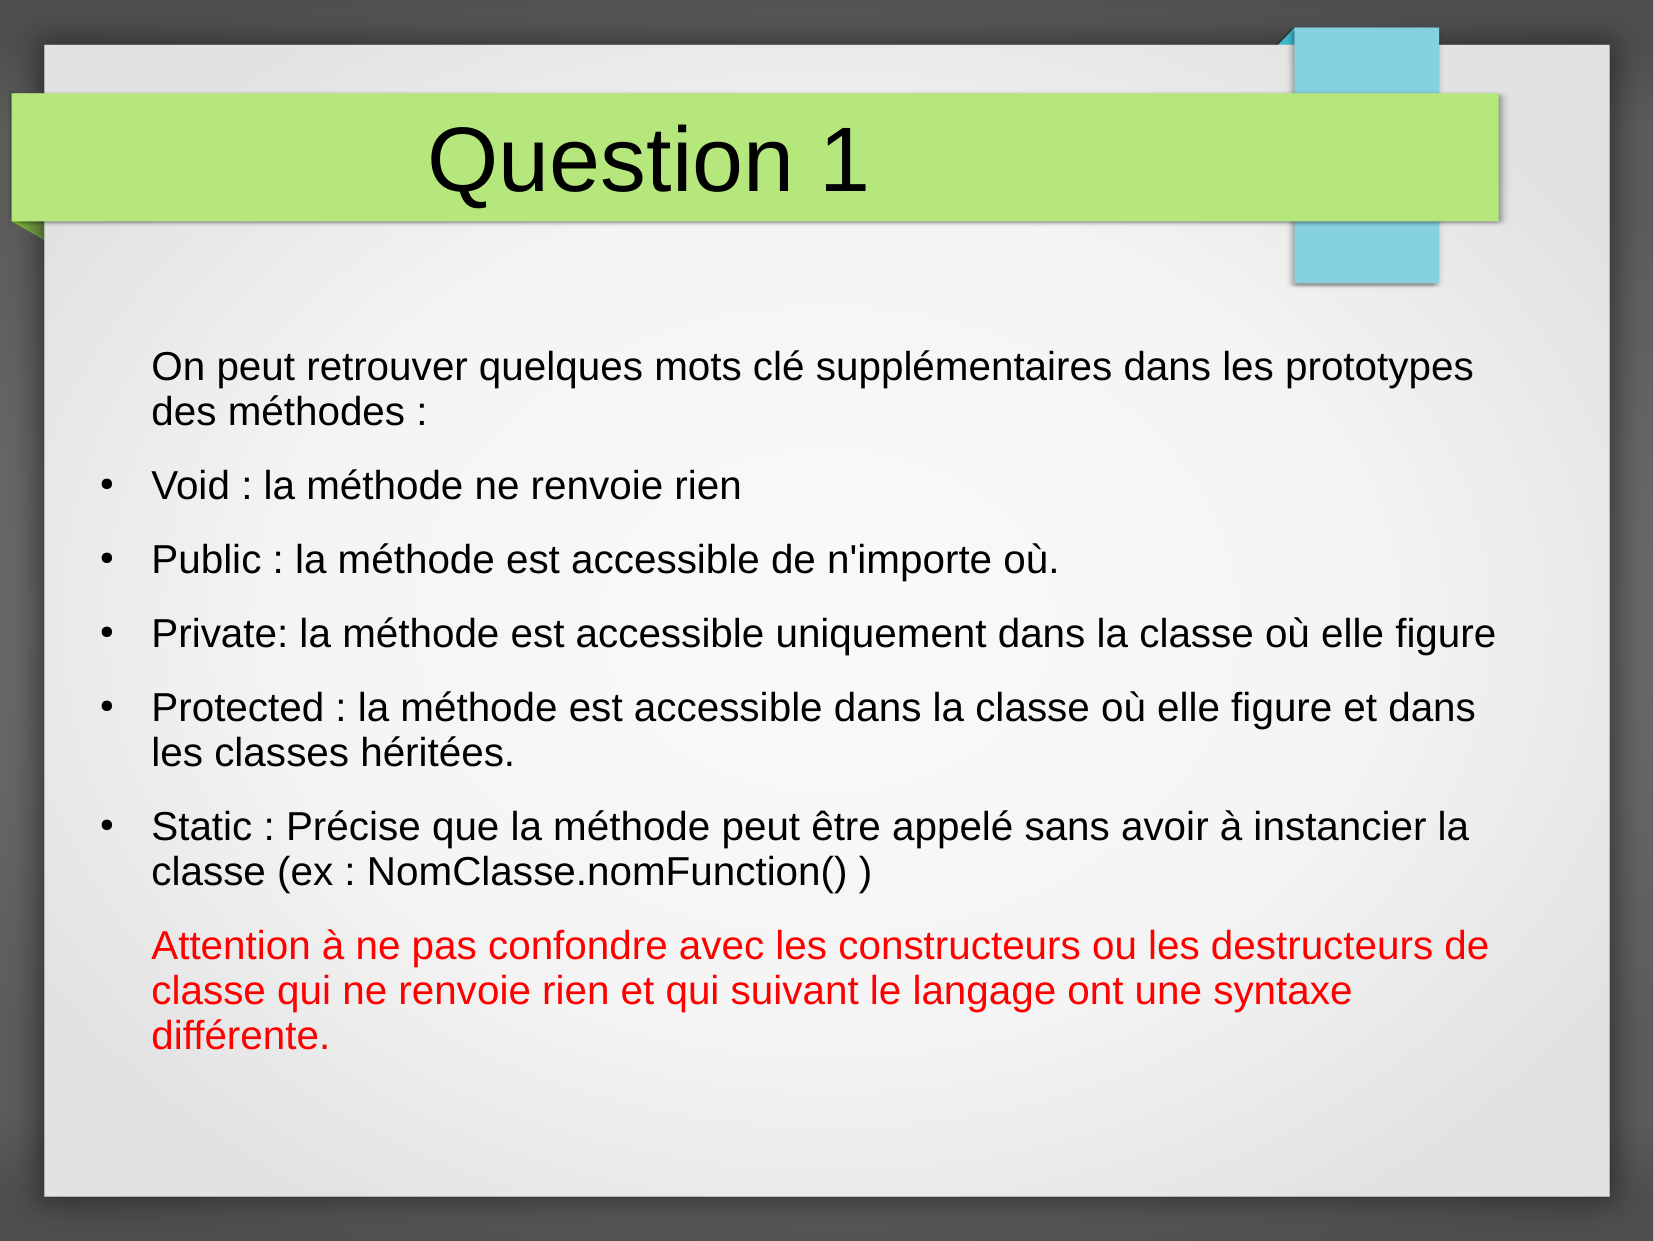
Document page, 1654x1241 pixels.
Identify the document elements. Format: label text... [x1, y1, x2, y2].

picture [0, 0, 1654, 1241]
title Question 1 [70, 106, 1229, 213]
list On peut retrouver quelques mots clé supplémentaires dans les prototypes des méthodes : Void : la méthode ne renvoie rien Public : la méthode est accessible de n'importe où. Private: la méthode est accessible uniquement dans la classe où elle figure Protected : la méthode est accessible dans la classe où elle figure et dans les classes héritées. Static : Précise que la méthode peut être appelé sans avoir à instancier la classe (ex : NomClasse.nomFunction() ) Attention à ne pas confondre avec les constructeurs ou les destructeurs de classe qui ne renvoie rien et qui suivant le langage ont une syntaxe différente. [82, 343, 1538, 1063]
